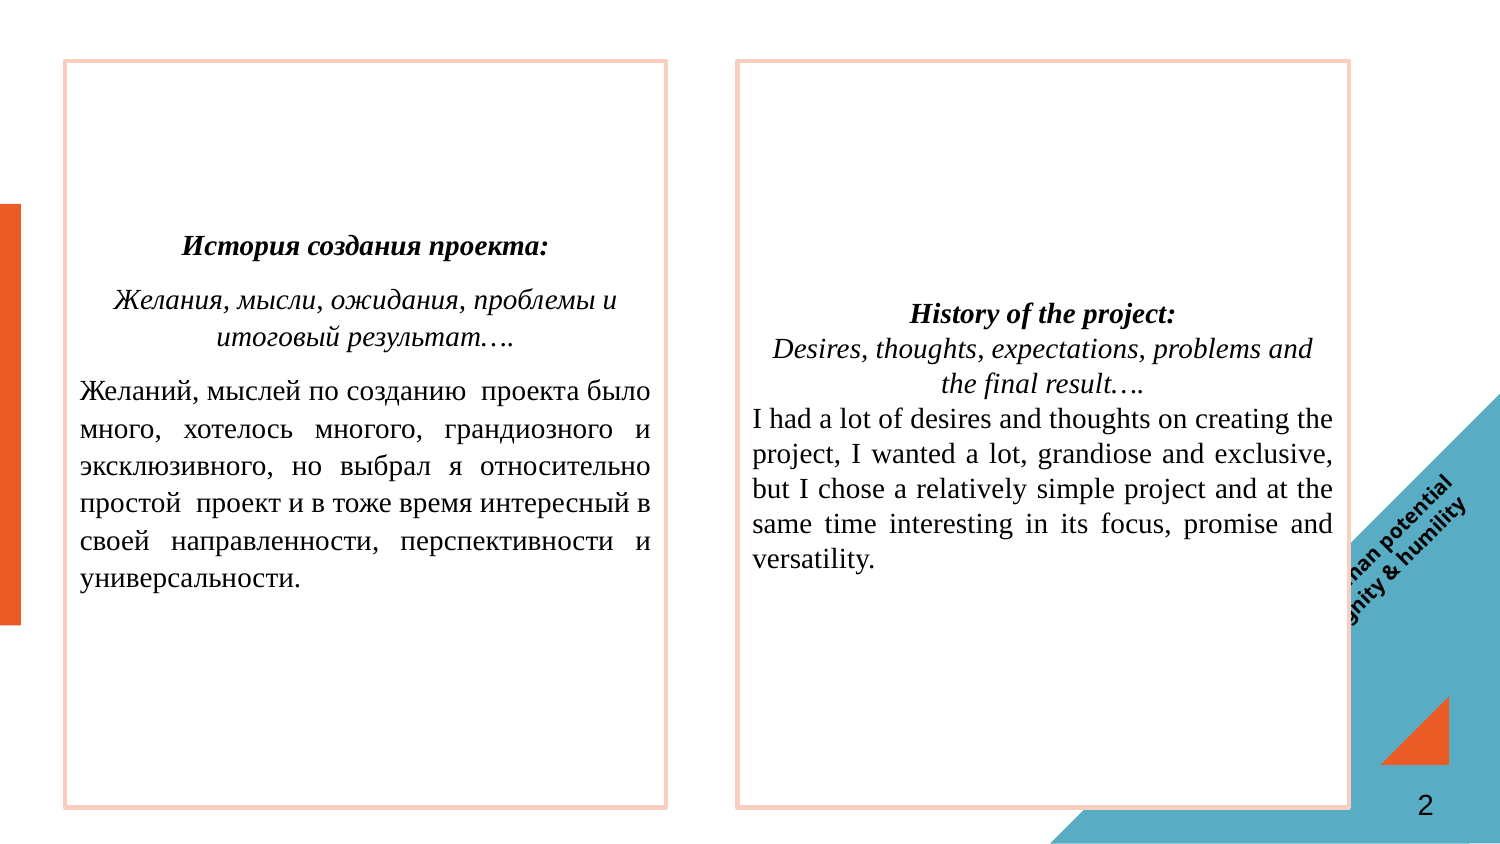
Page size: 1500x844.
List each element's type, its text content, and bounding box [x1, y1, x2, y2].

text_box История создания проекта: Желания, мысли, ожидания, проблемы и итоговый результат…. Желаний, мыслей по созданию проекта было много, хотелось многого, грандиозного и эксклюзивного, но выбрал я относительно простой проект и в тоже время интересный в своей направленности, перспективности и универсальности. [65, 61, 667, 808]
text_box History of the project: Desires, thoughts, expectations, problems and the final result…. I had a lot of desires and thoughts on creating the project, I wanted a lot, grandiose and exclusive, but I chose a relatively simple project and at the same time interesting in its focus, promise and versatility. [737, 61, 1349, 808]
slide_number <номер> [1388, 781, 1449, 827]
